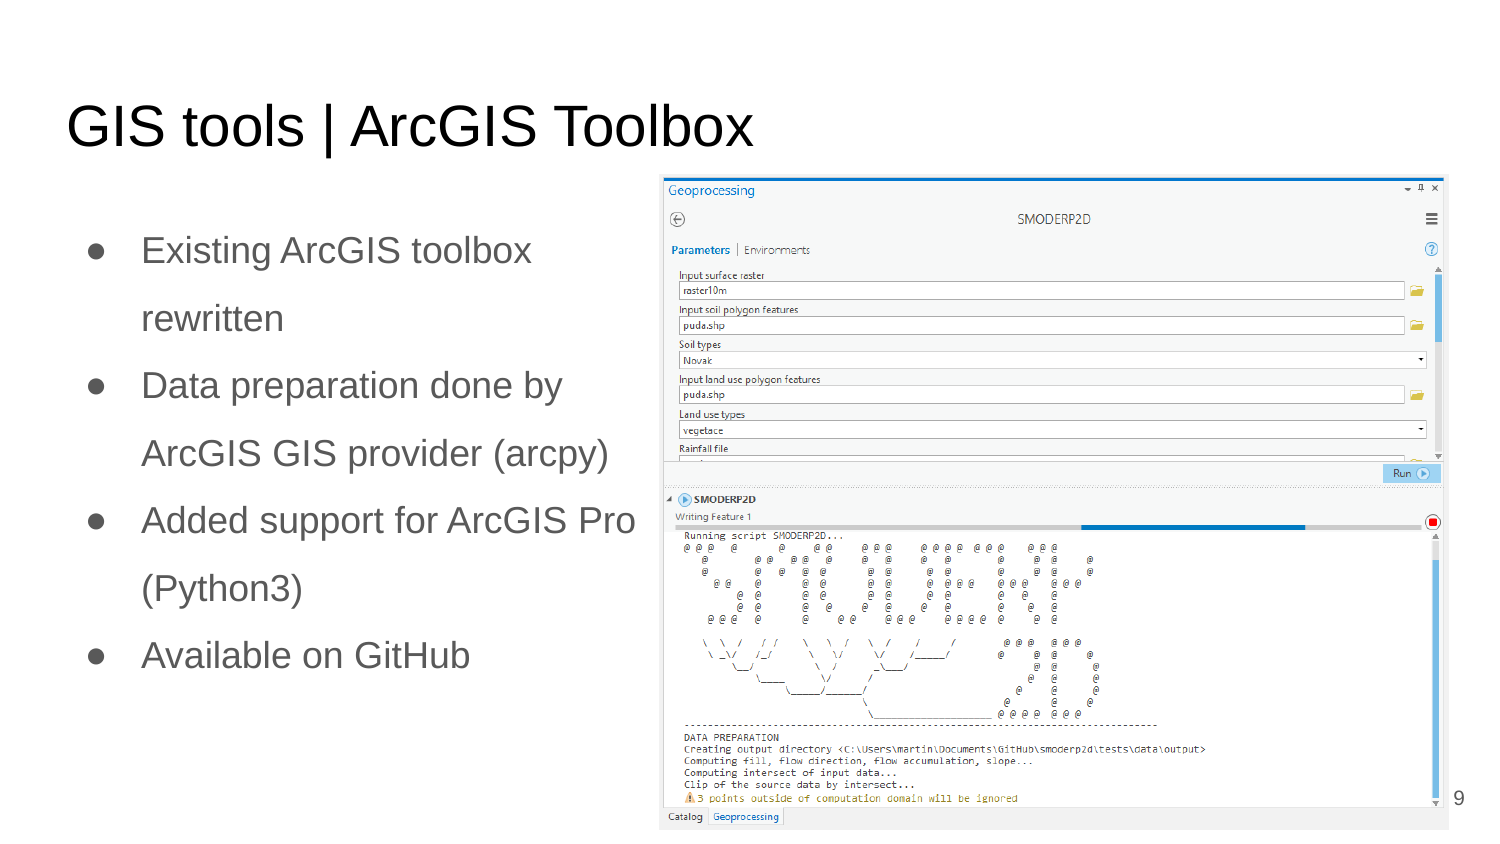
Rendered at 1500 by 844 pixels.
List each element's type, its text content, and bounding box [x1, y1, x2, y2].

list Existing ArcGIS toolbox rewritten Data preparation done by ArcGIS GIS provider (arcpy) Added support for ArcGIS Pro (Python3) Available on GitHub [51, 189, 659, 750]
title GIS tools | ArcGIS Toolbox [51, 72, 1449, 167]
picture [659, 174, 1449, 830]
slide_number <number> [1449, 764, 1480, 830]
